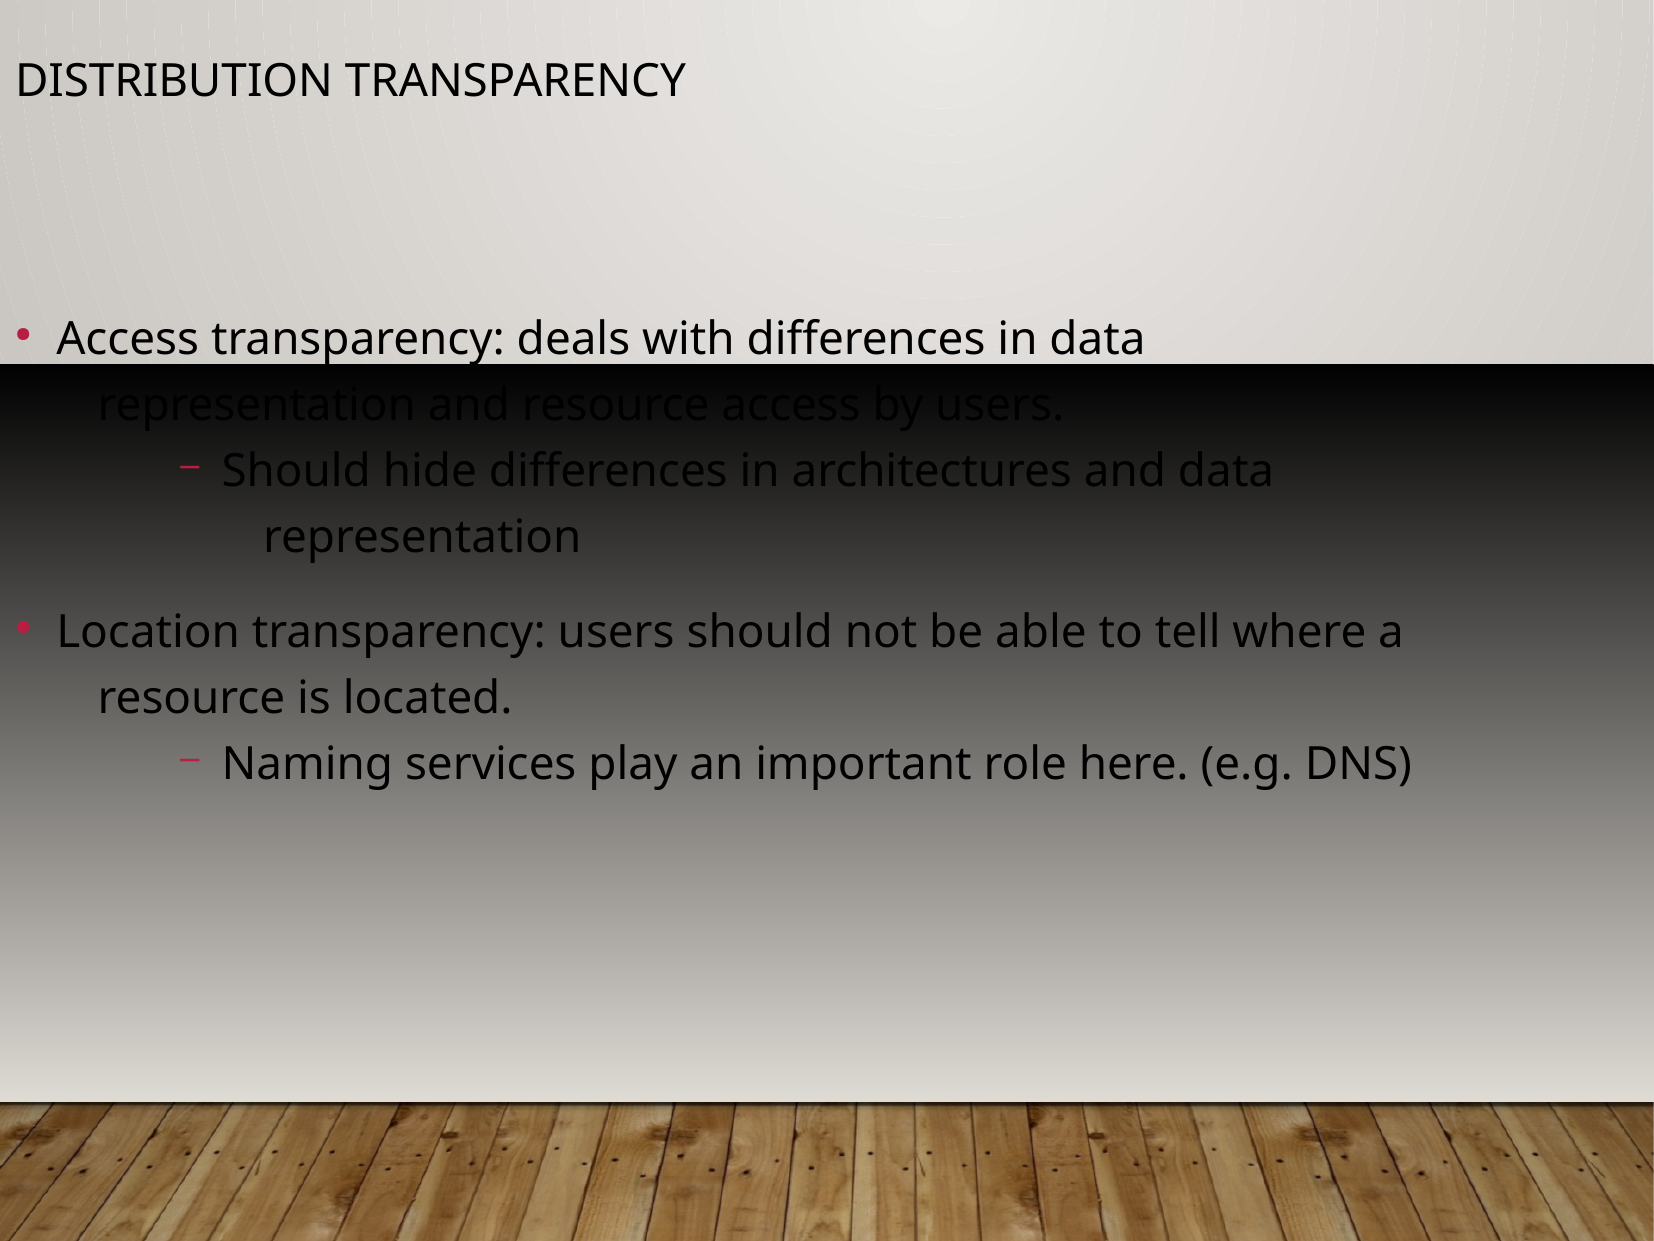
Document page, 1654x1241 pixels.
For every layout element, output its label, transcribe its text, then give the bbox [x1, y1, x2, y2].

title Distribution Transparency [0, 49, 1489, 257]
list Access transparency: deals with differences in data representation and resource access by users. Should hide differences in architectures and data representation Location transparency: users should not be able to tell where a resource is located. Naming services play an important role here. (e.g. DNS) [0, 290, 1489, 1010]
